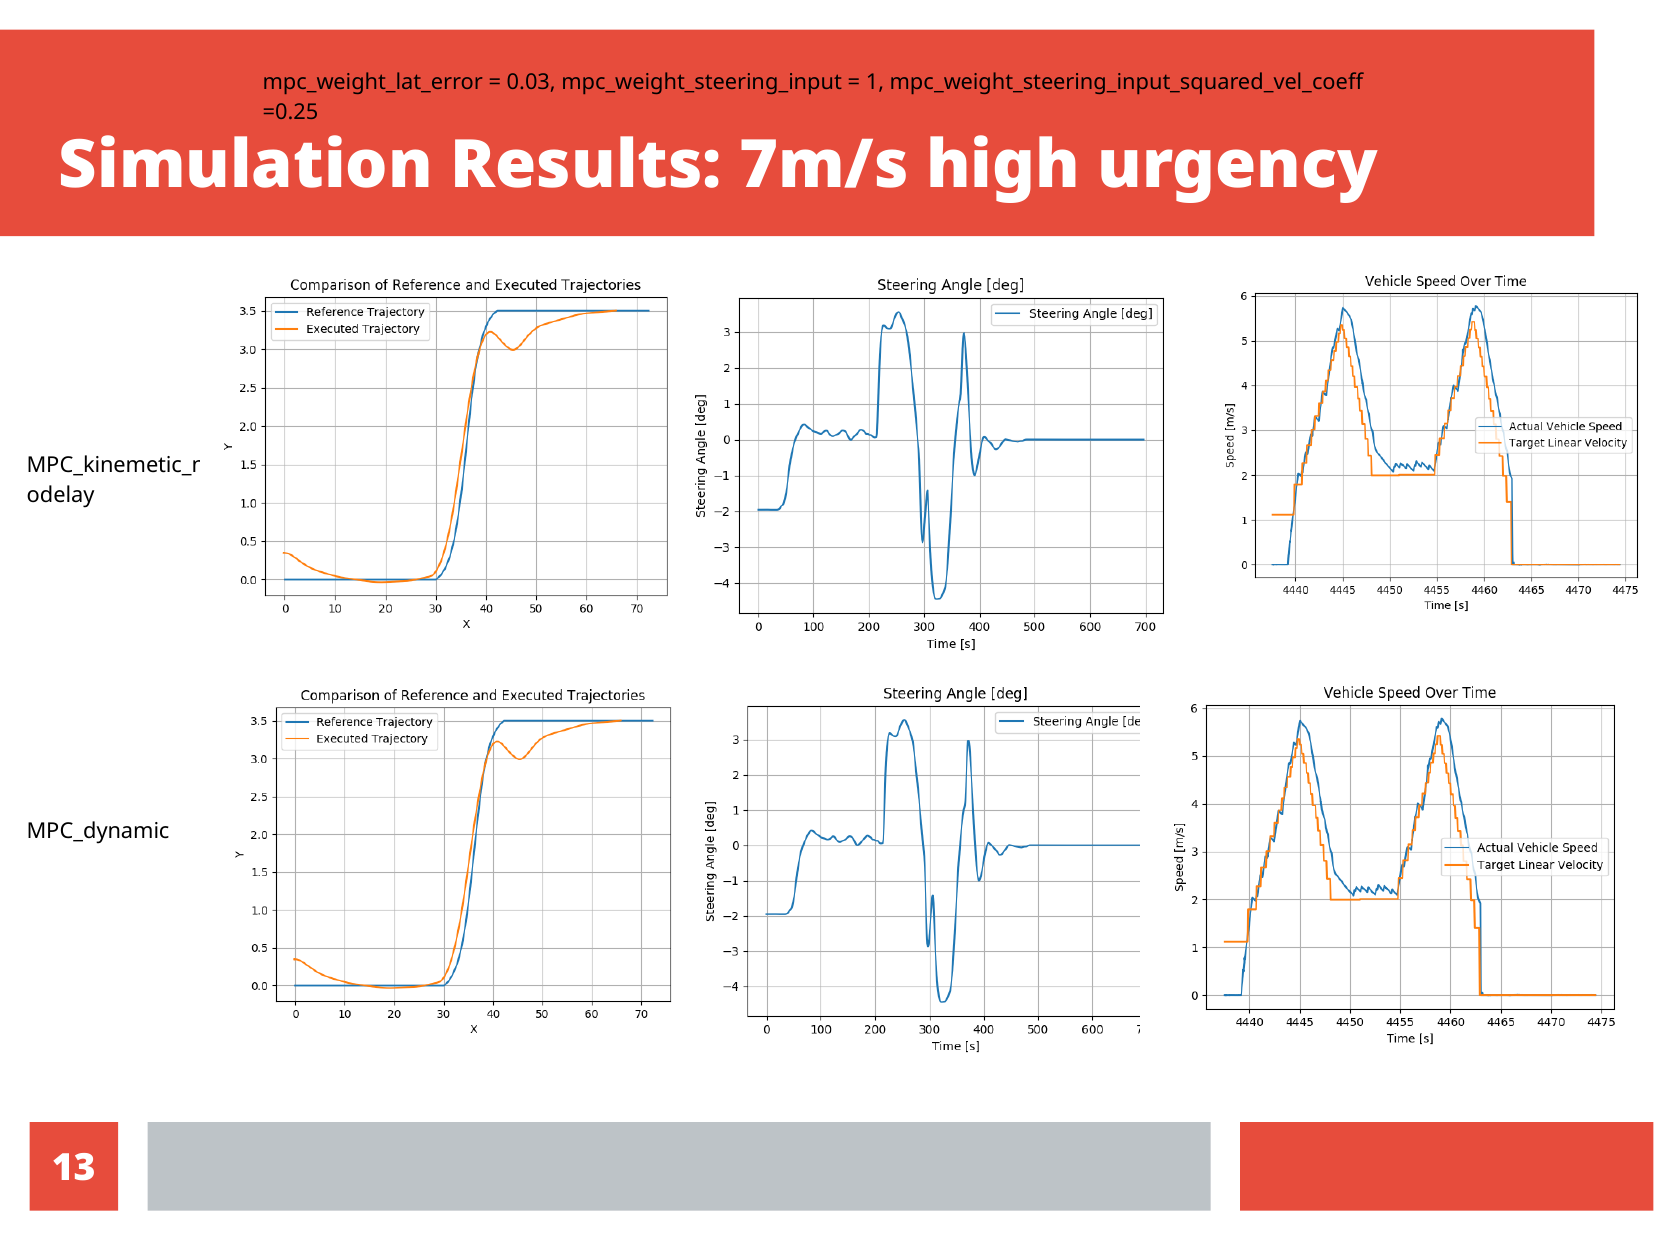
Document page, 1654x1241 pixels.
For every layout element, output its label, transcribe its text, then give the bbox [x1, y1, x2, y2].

text_box mpc_weight_lat_error = 0.03, mpc_weight_steering_input = 1, mpc_weight_steering_input_squared_vel_coeff =0.25 [248, 59, 1430, 125]
picture [200, 248, 1654, 1060]
text_box MPC_dynamic [11, 808, 212, 851]
text_box MPC_kinemetic_nodelay [11, 442, 200, 508]
title Simulation Results: 7m/s high urgency [59, 59, 1595, 207]
